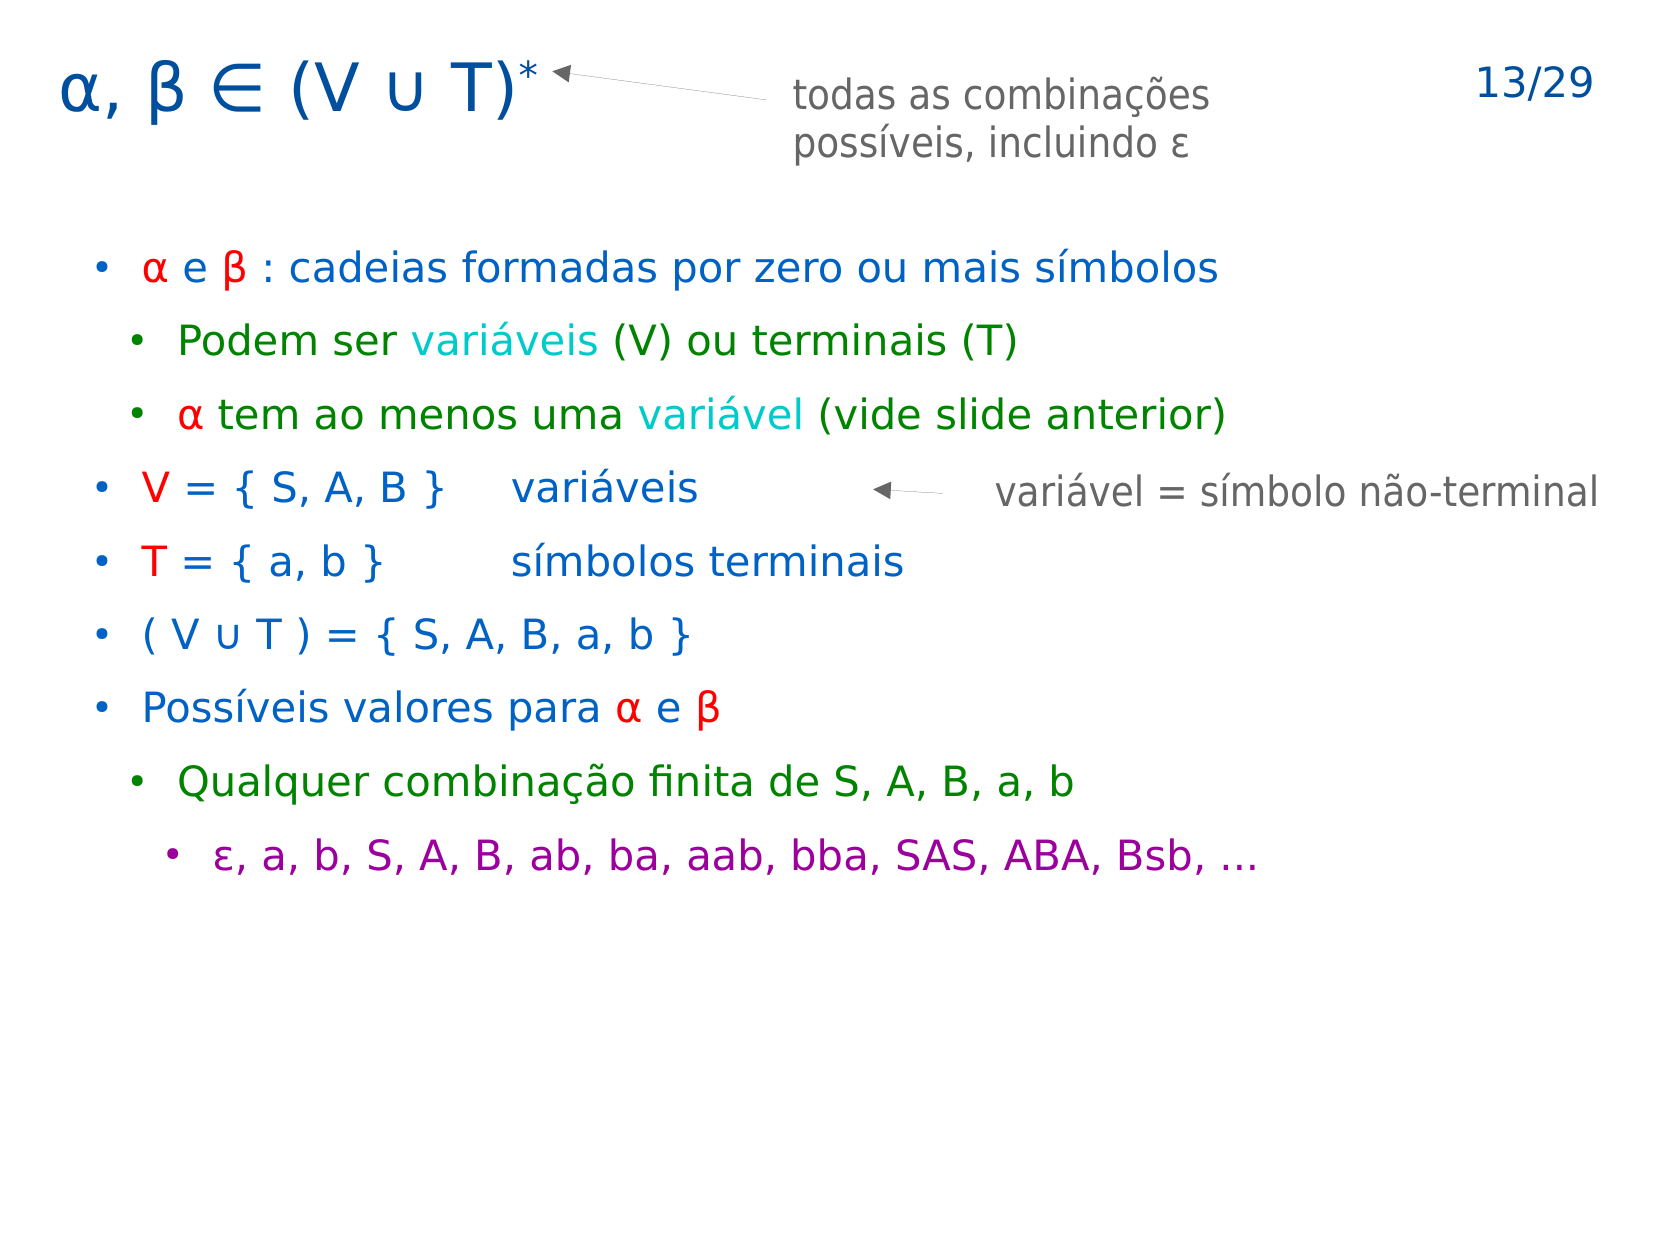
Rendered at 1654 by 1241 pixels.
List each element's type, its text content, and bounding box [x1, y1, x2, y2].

text_box variável = símbolo não-terminal [979, 460, 1615, 526]
text_box todas as combinações possíveis, incluindo ε [777, 63, 1273, 178]
title α, β ∈ (V ∪ T)* [59, 29, 1625, 148]
list α e β : cadeias formadas por zero ou mais símbolos Podem ser variáveis (V) ou terminais (T) α tem ao menos uma variável (vide slide anterior) V = { S, A, B } variáveis T = { a, b } símbolos terminais ( V ∪ T ) = { S, A, B, a, b } Possíveis valores para α e β Qualquer combinação finita de S, A, B, a, b ε, a, b, S, A, B, ab, ba, aab, bba, SAS, ABA, Bsb, ... [59, 236, 1595, 1211]
